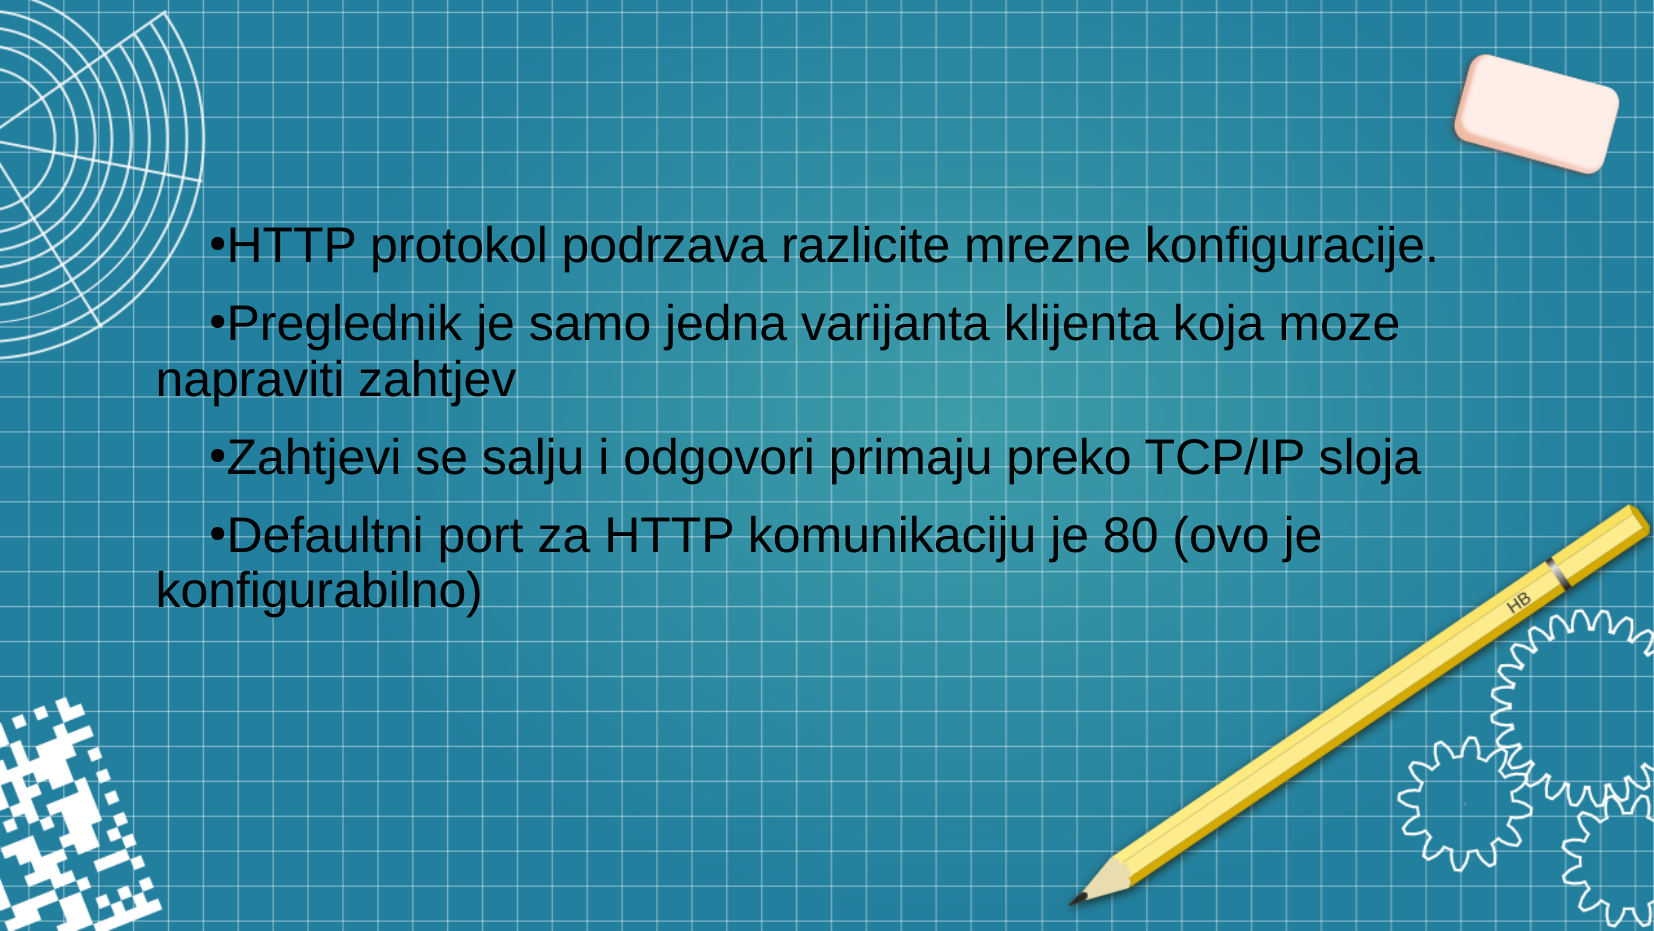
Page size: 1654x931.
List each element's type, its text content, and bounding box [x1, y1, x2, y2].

list HTTP protokol podrzava razlicite mrezne konfiguracije. Preglednik je samo jedna varijanta klijenta koja moze napraviti zahtjev Zahtjevi se salju i odgovori primaju preko TCP/IP sloja Defaultni port za HTTP komunikaciju je 80 (ovo je konfigurabilno) [82, 217, 1571, 758]
picture [0, 0, 1654, 931]
